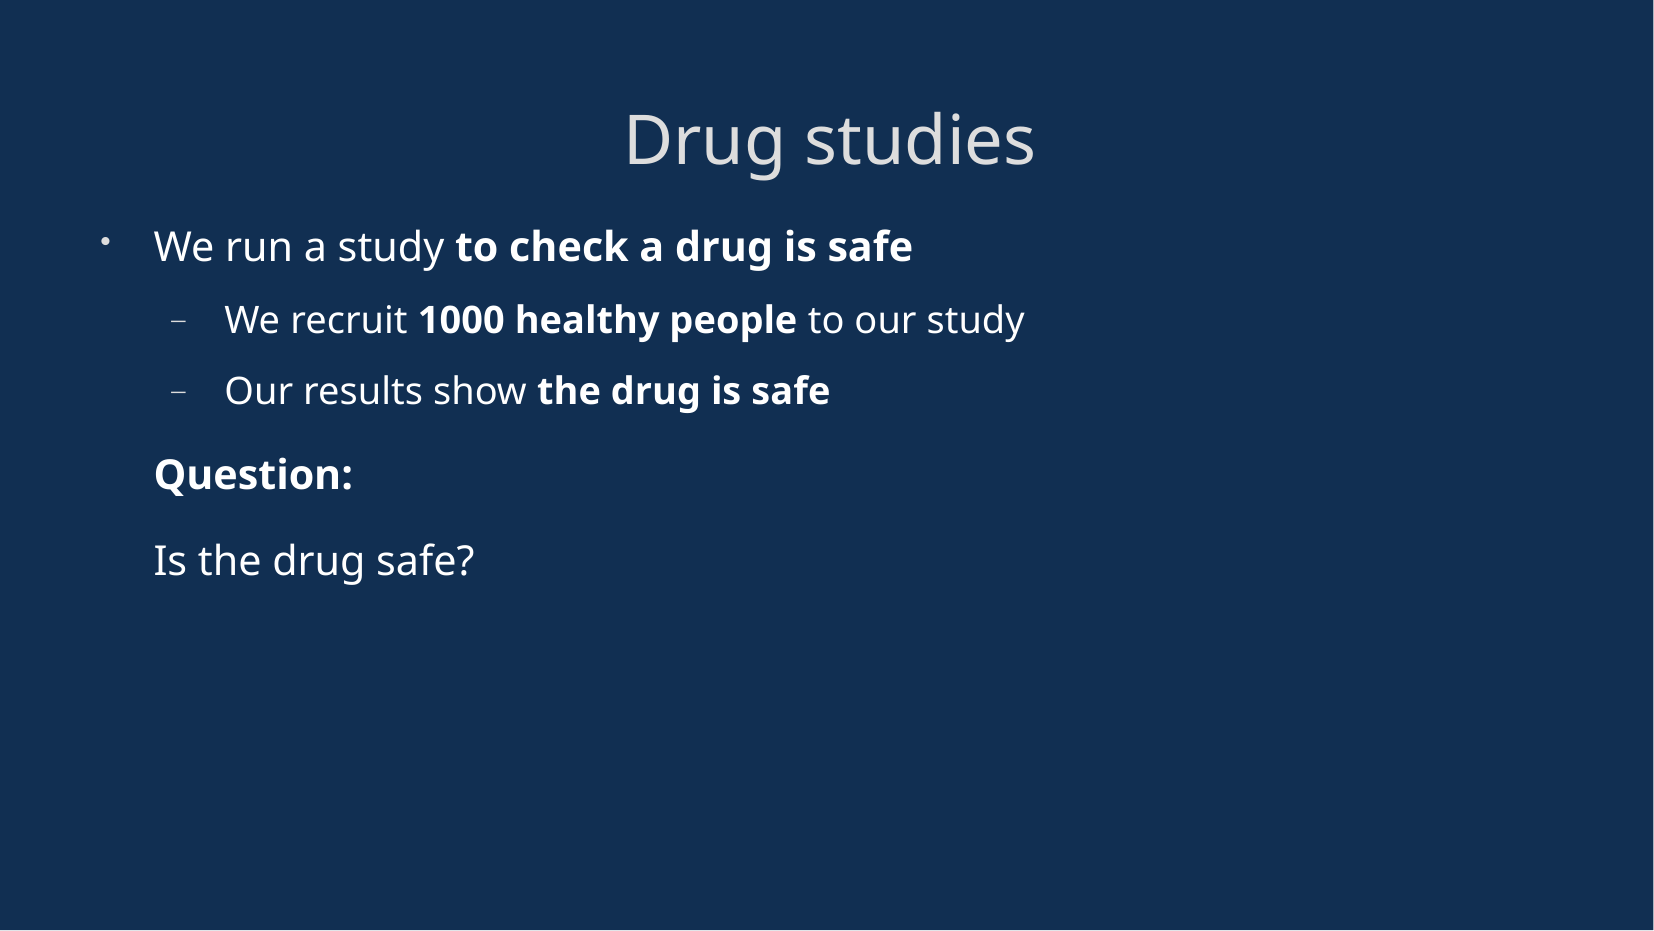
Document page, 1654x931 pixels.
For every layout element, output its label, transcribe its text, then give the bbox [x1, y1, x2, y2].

list We run a study to check a drug is safe We recruit 1000 healthy people to our study Our results show the drug is safe Question: Is the drug safe? [82, 217, 1571, 758]
title Drug studies [97, 56, 1563, 217]
